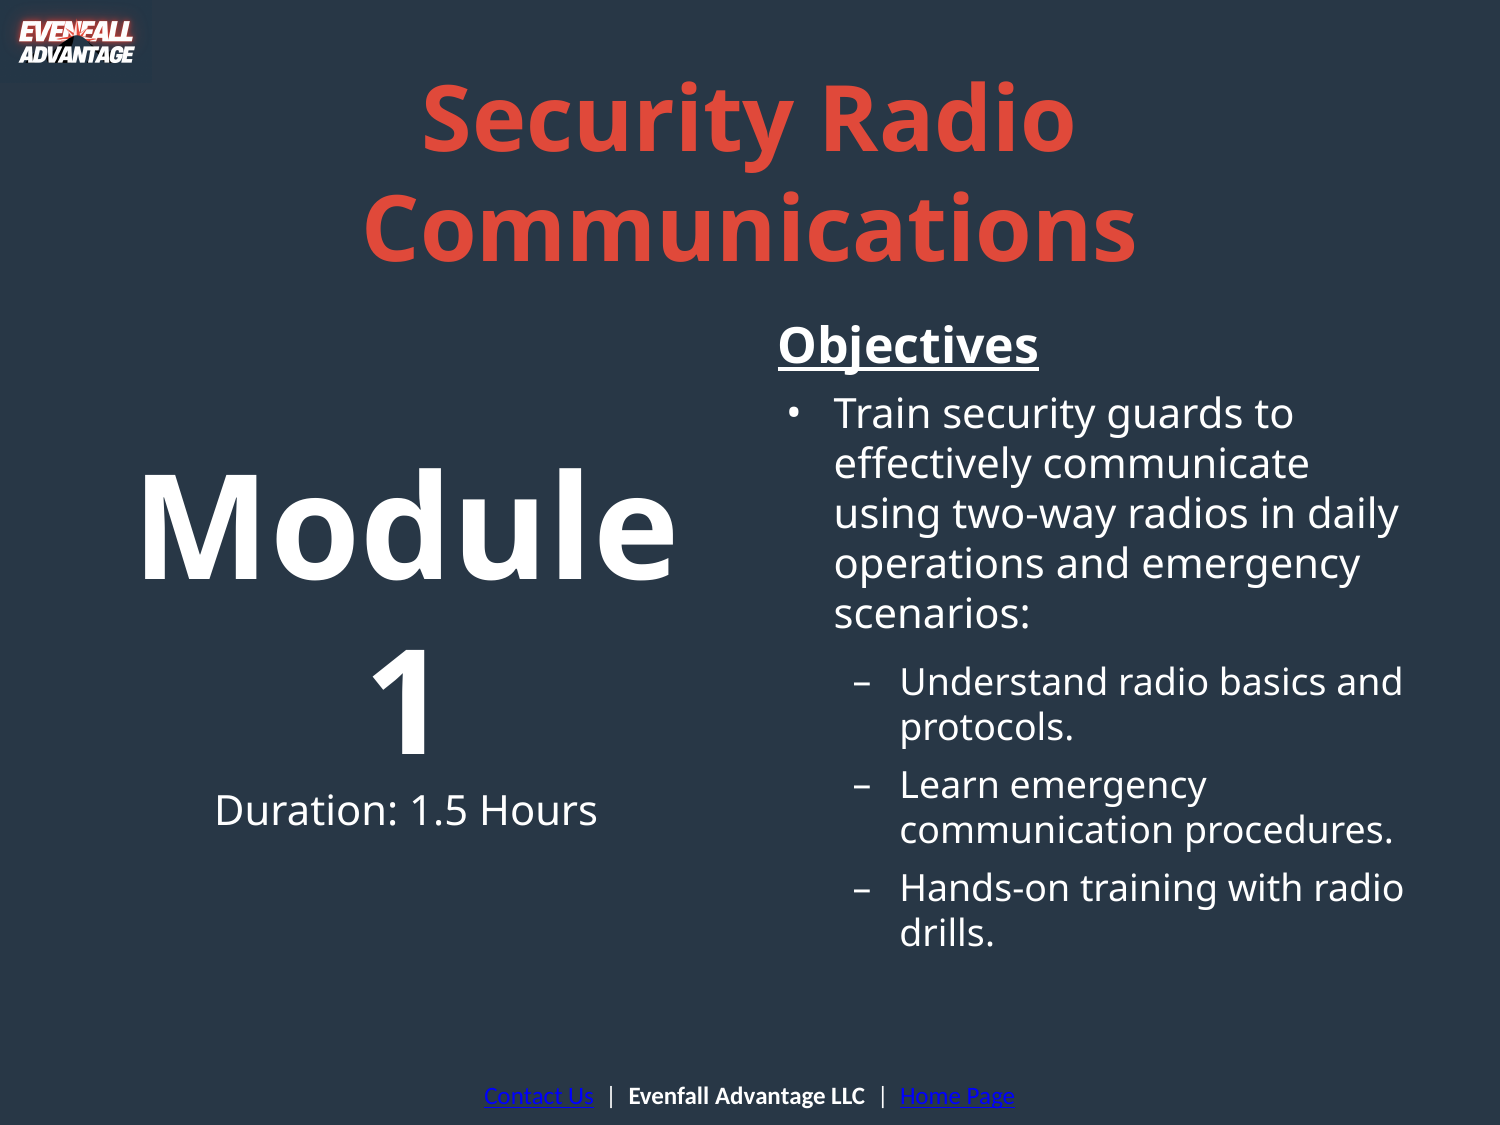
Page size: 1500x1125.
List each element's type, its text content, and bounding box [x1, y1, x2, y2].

list Objectives Train security guards to effectively communicate using two-way radios in daily operations and emergency scenarios: Understand radio basics and protocols. Learn emergency communication procedures. Hands-on training with radio drills. [762, 262, 1425, 1005]
picture [0, 0, 152, 83]
title Security Radio Communications [75, 76, 1425, 264]
list Module 1 Duration: 1.5 Hours [75, 262, 738, 1005]
